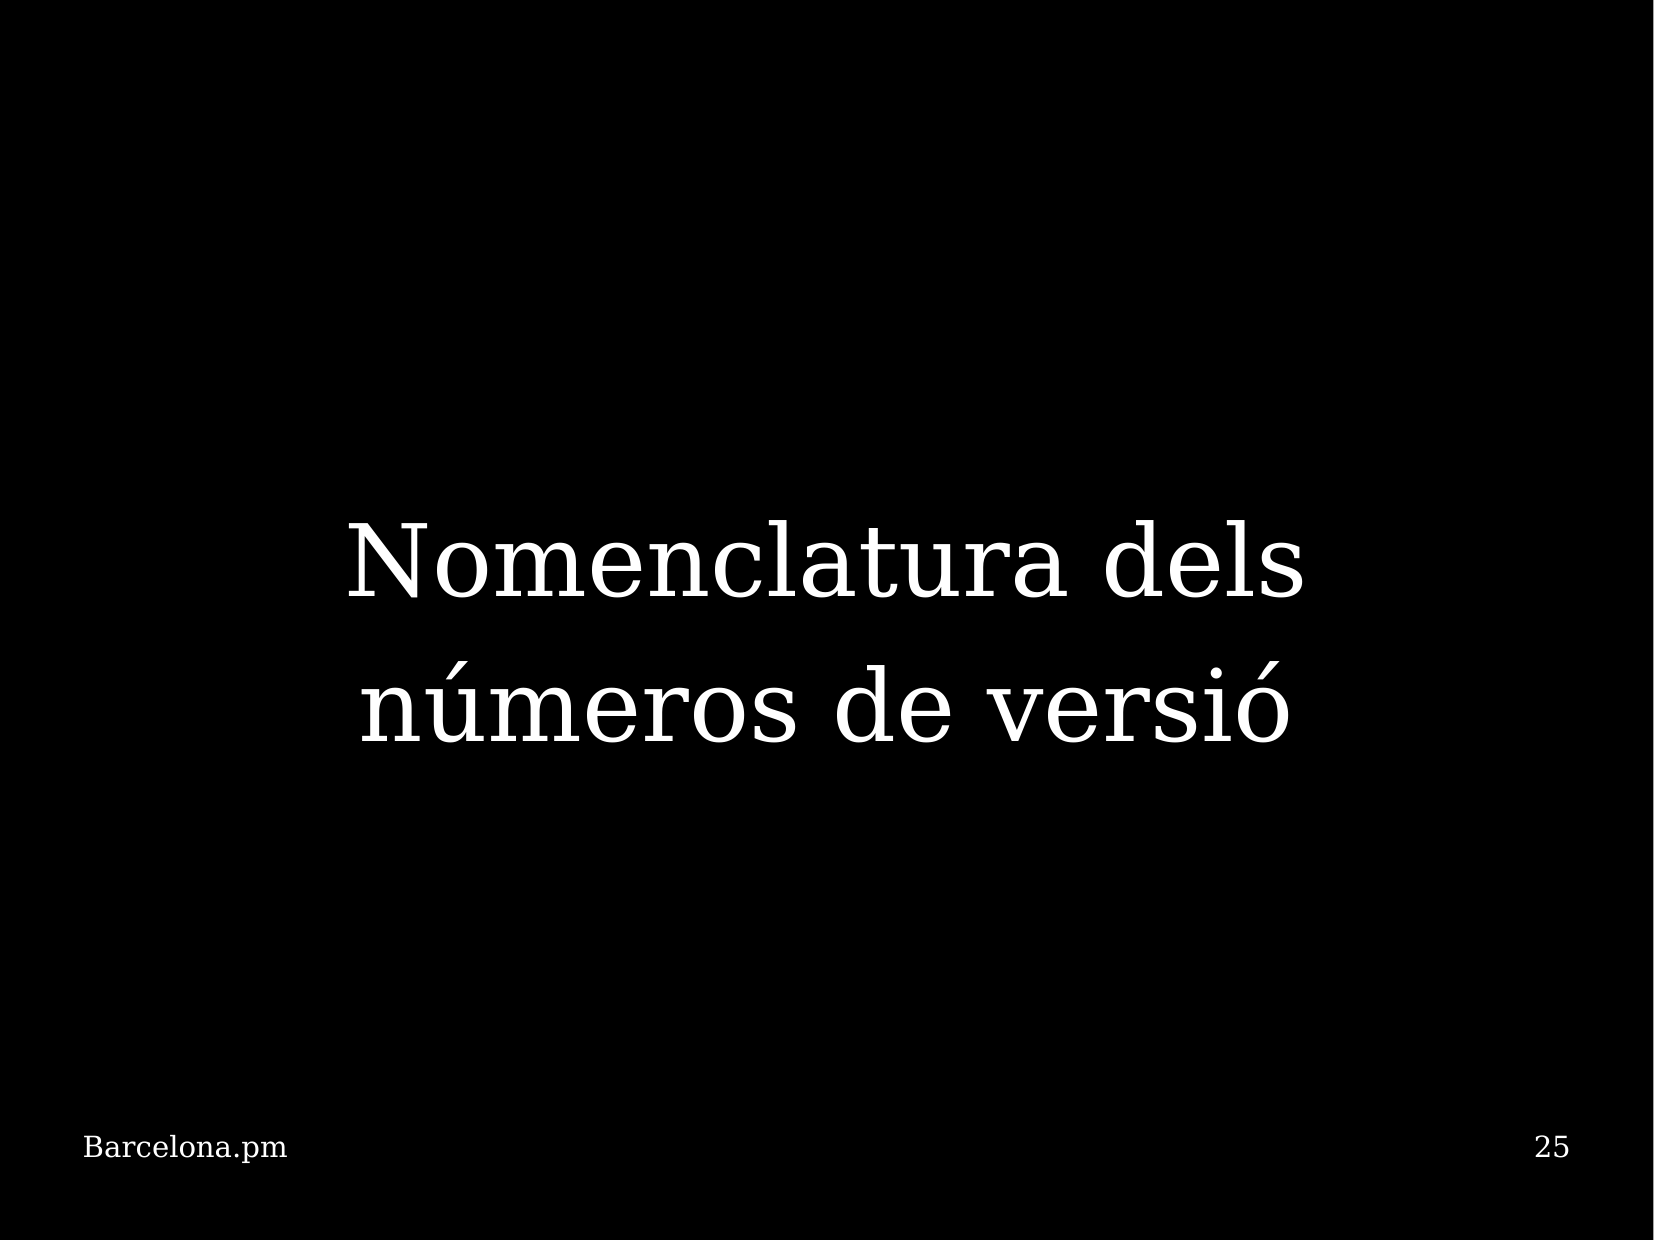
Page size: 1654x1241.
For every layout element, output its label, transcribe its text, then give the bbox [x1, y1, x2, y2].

title Nomenclatura dels números de versió [82, 116, 1571, 1124]
